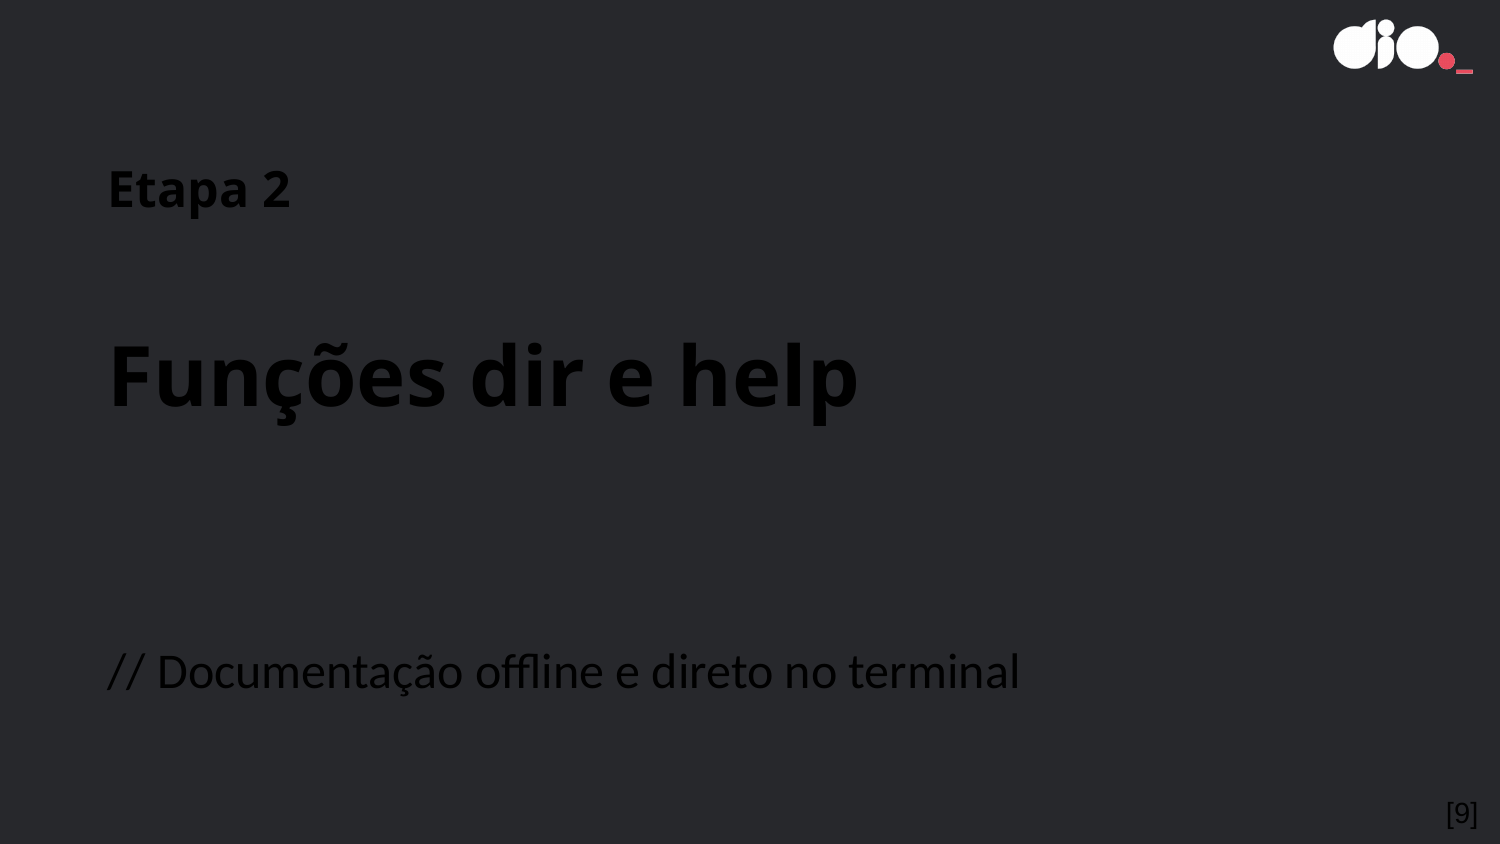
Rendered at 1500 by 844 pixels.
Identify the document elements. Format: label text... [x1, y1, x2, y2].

text_box // Documentação offline e direto no terminal [92, 635, 1309, 701]
text_box Etapa 2 [92, 142, 1309, 223]
text_box Funções dir e help [92, 292, 1309, 558]
slide_number [<número>] [1403, 779, 1494, 844]
picture [1333, 19, 1473, 75]
